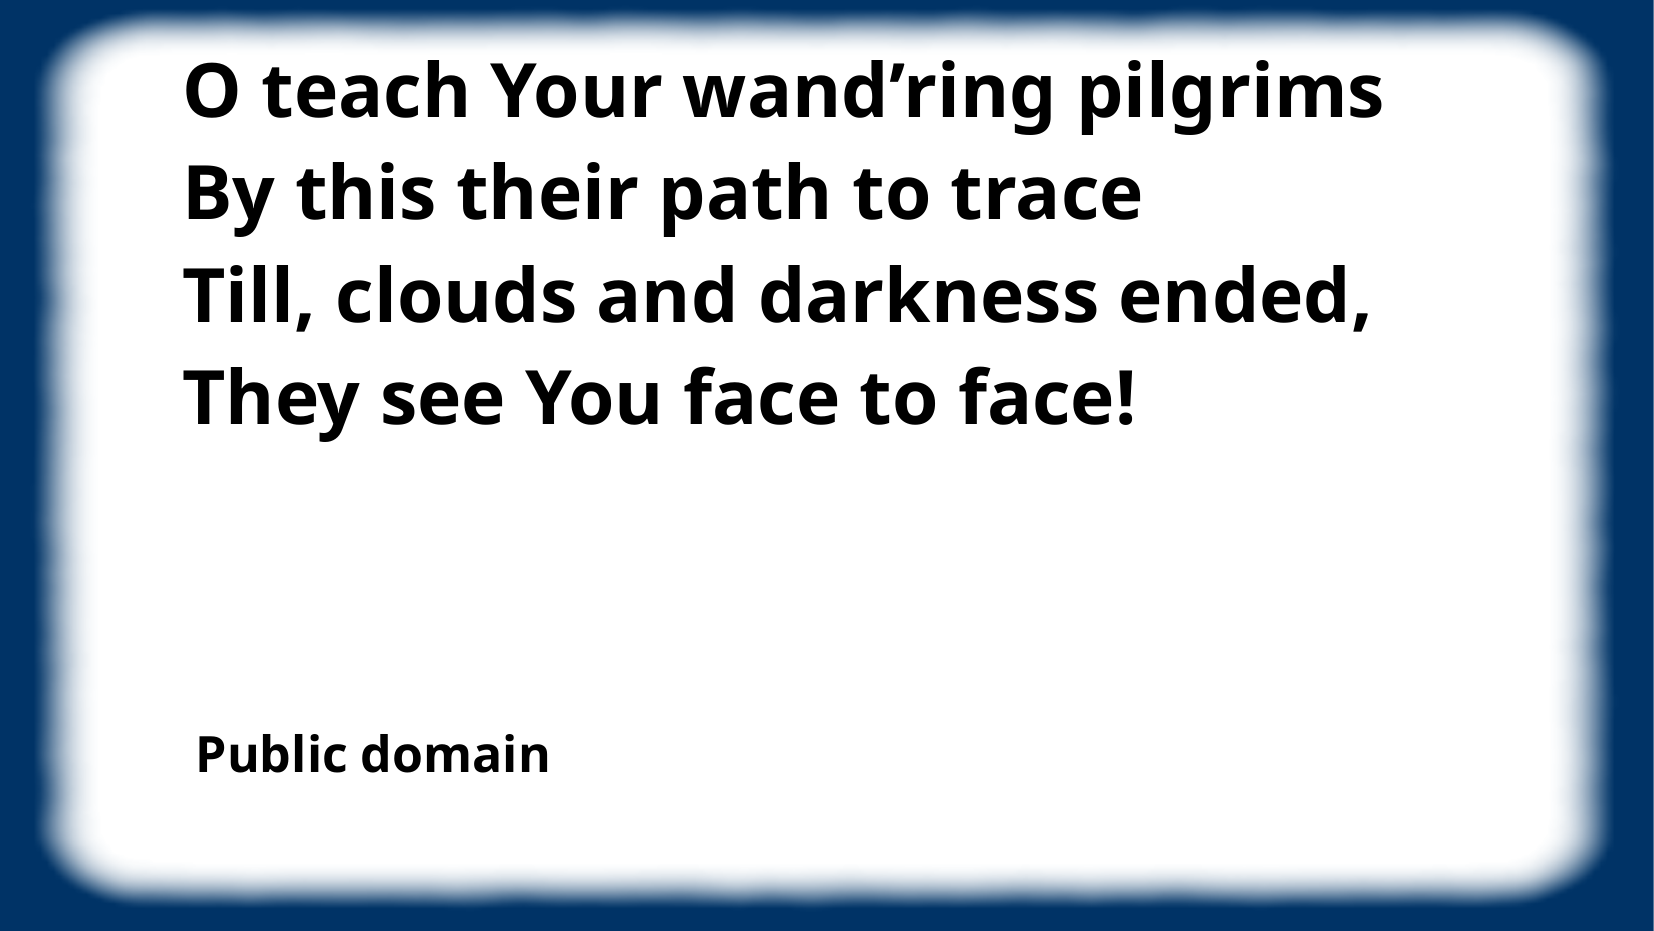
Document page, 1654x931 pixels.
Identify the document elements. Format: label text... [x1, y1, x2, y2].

text_box O teach Your wand’ring pilgrims By this their path to trace Till, clouds and darkness ended, They see You face to face! Public domain [90, 30, 1561, 777]
picture [0, 0, 1654, 931]
